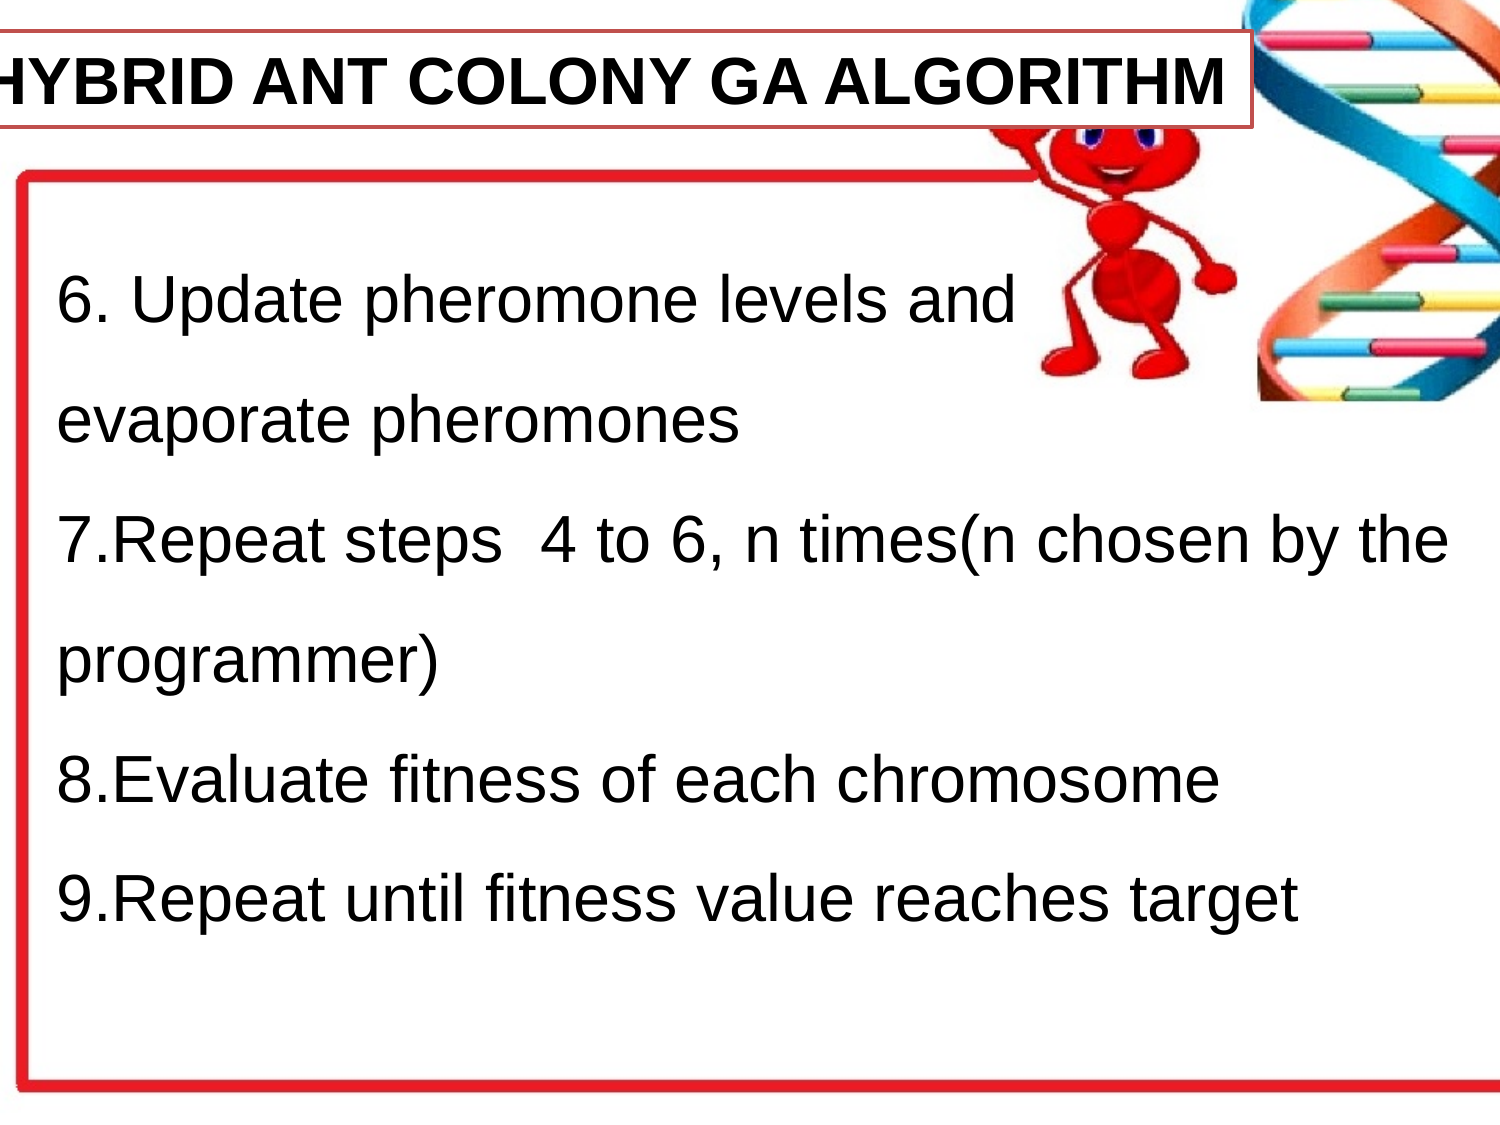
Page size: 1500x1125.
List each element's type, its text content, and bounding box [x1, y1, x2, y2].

picture [0, 0, 1500, 1125]
text_box HYBRID ANT COLONY GA ALGORITHM [0, 30, 1252, 127]
text_box 6. Update pheromone levels and evaporate pheromones 7.Repeat steps 4 to 6, n times(n chosen by the programmer) 8.Evaluate fitness of each chromosome 9.Repeat until fitness value reaches target [41, 208, 1500, 1125]
